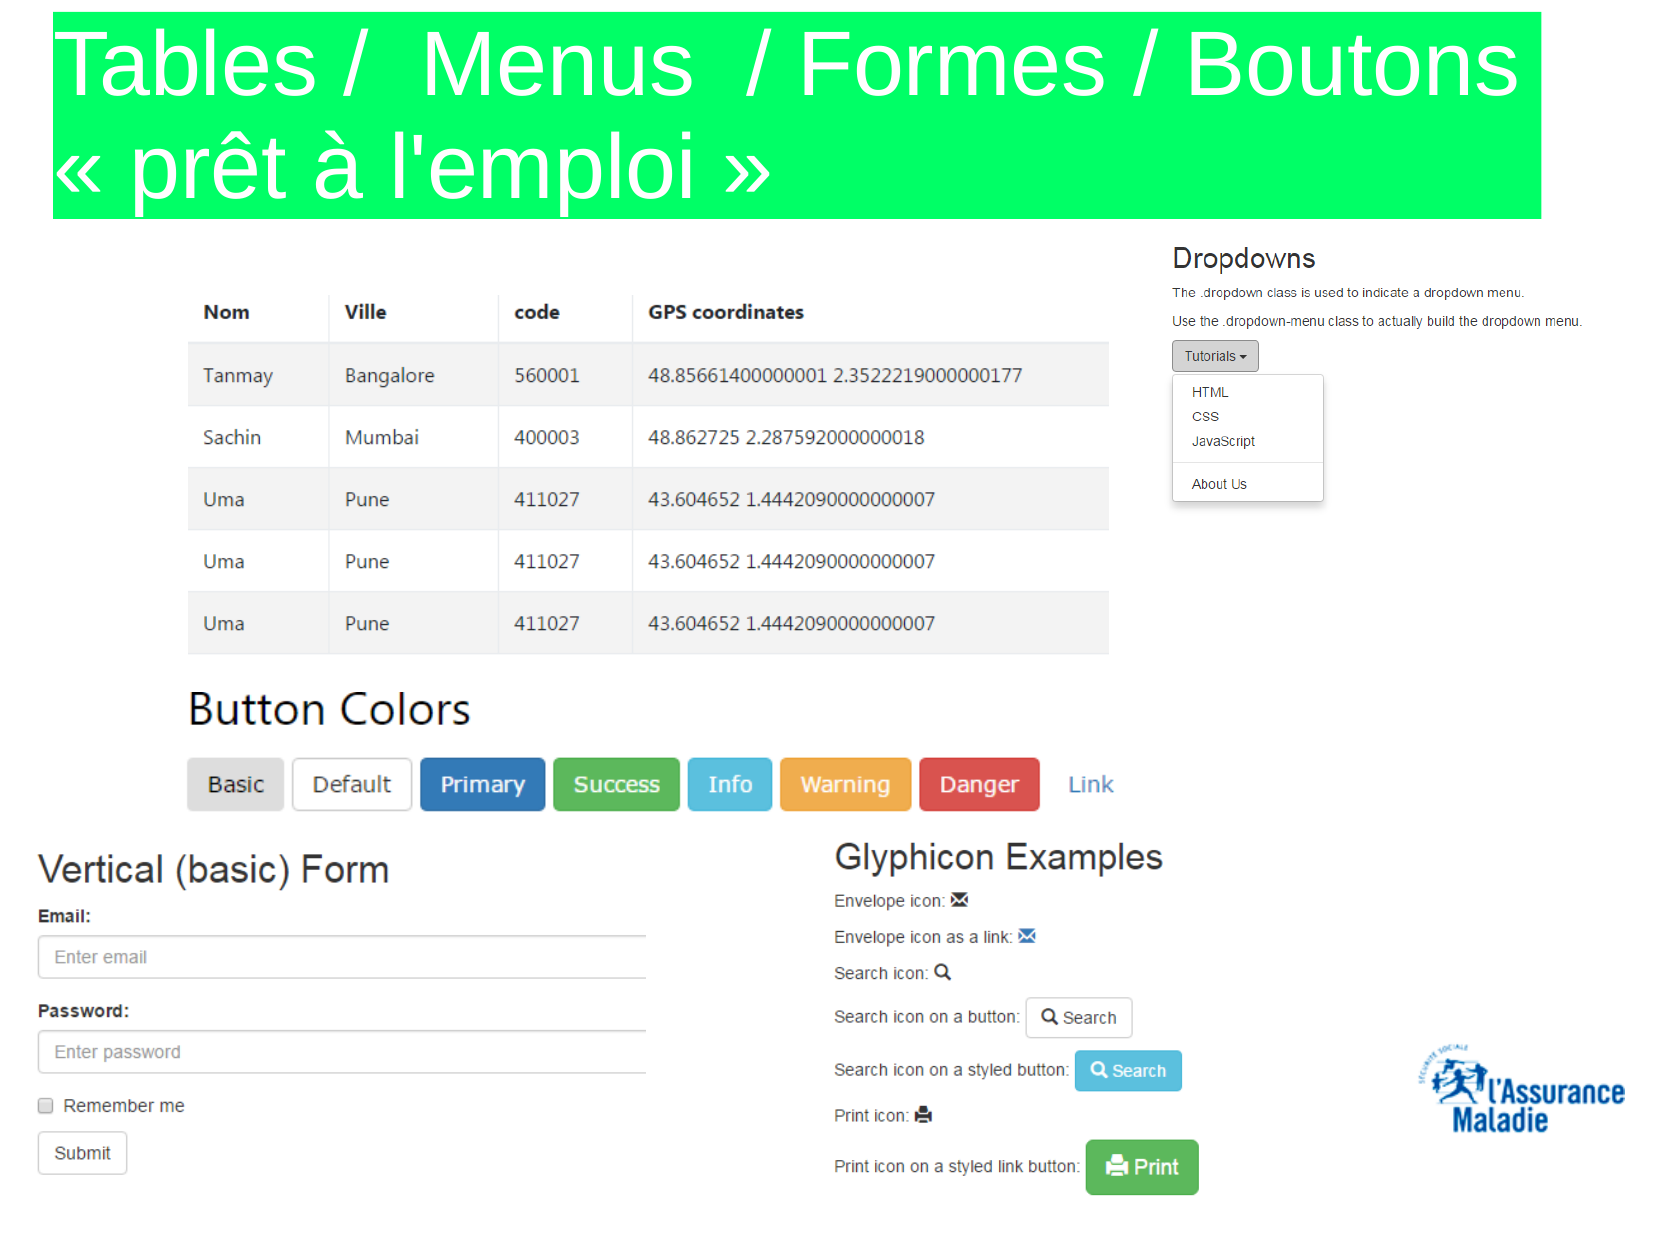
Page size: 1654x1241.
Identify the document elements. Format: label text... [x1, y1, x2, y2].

picture [188, 295, 1109, 662]
picture [11, 692, 1264, 1229]
title Tables / Menus / Formes / Boutons « prêt à l'emploi » [53, 11, 1542, 219]
picture [1134, 240, 1607, 544]
picture [1397, 1040, 1625, 1134]
